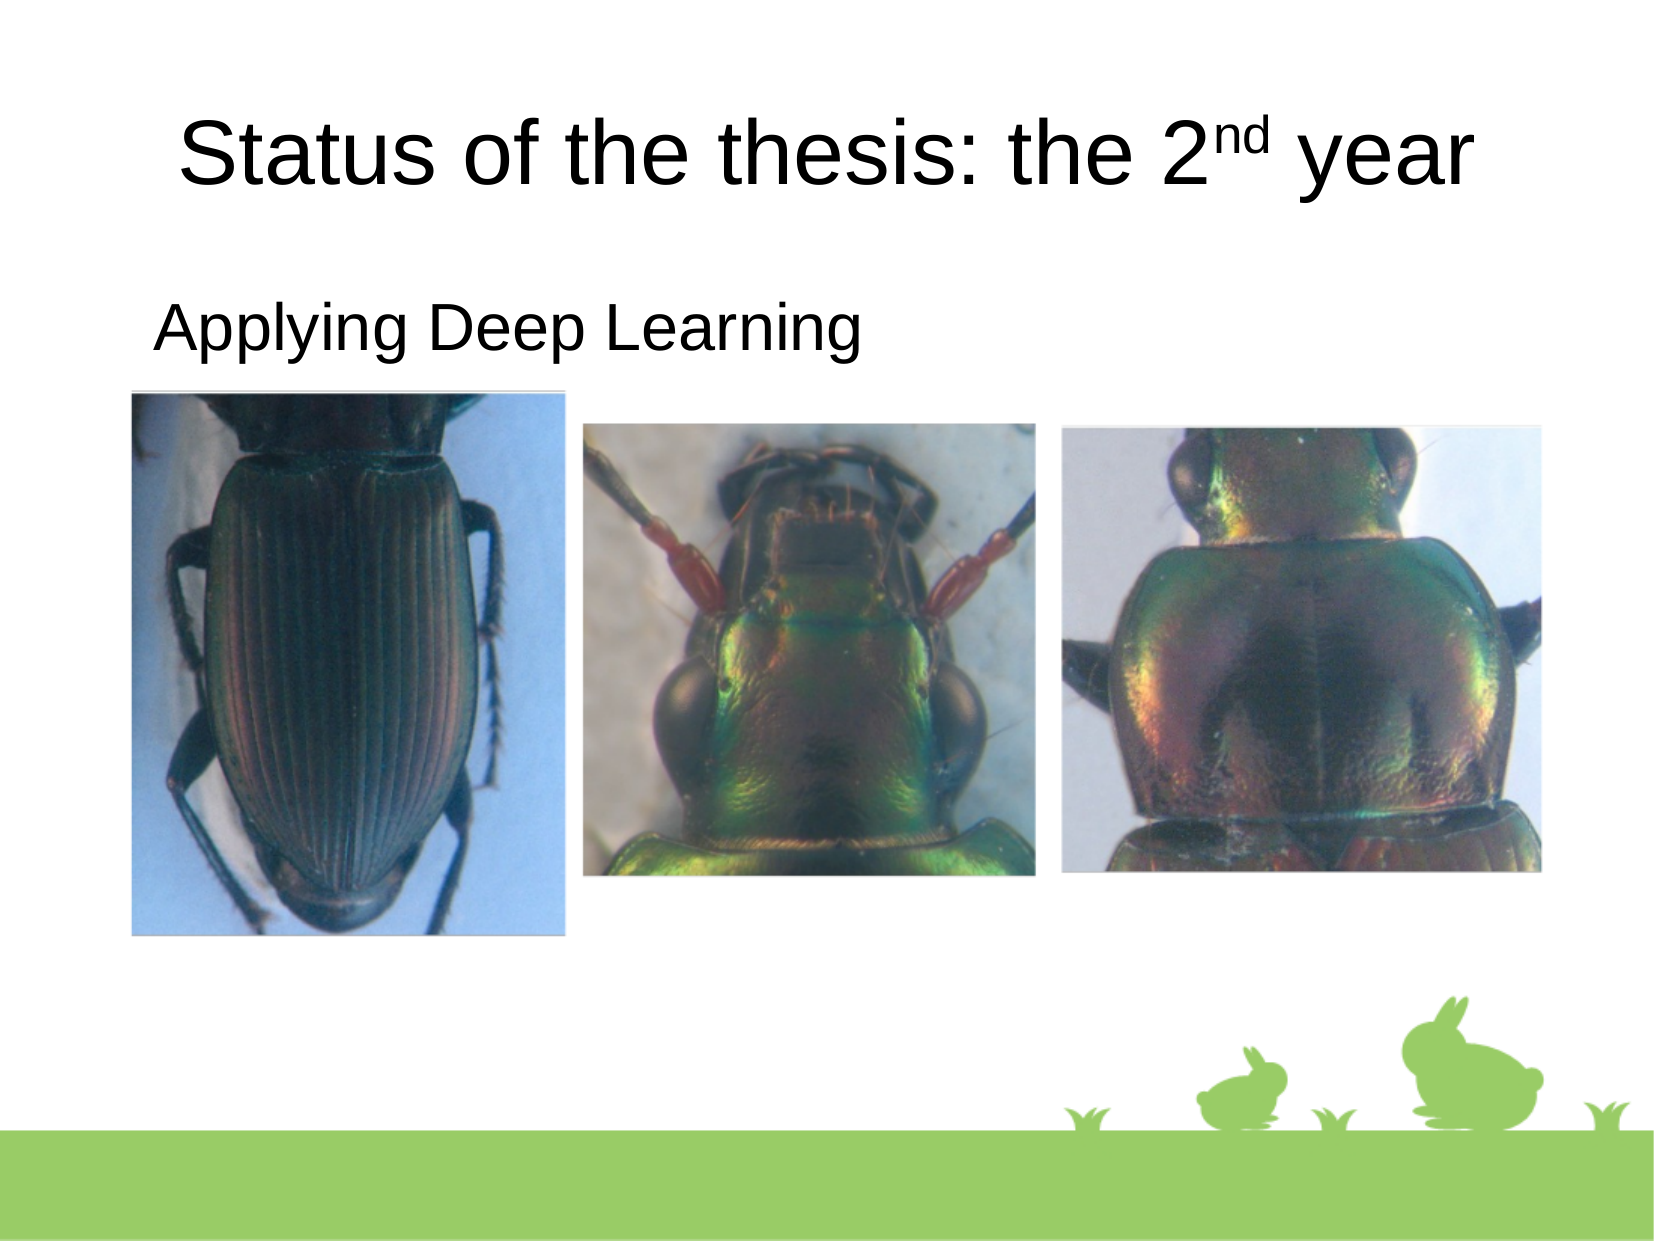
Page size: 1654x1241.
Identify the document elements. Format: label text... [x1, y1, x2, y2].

title Status of the thesis: the 2nd year [82, 49, 1571, 257]
list Applying Deep Learning [82, 290, 1571, 1010]
picture [0, 0, 1654, 1241]
